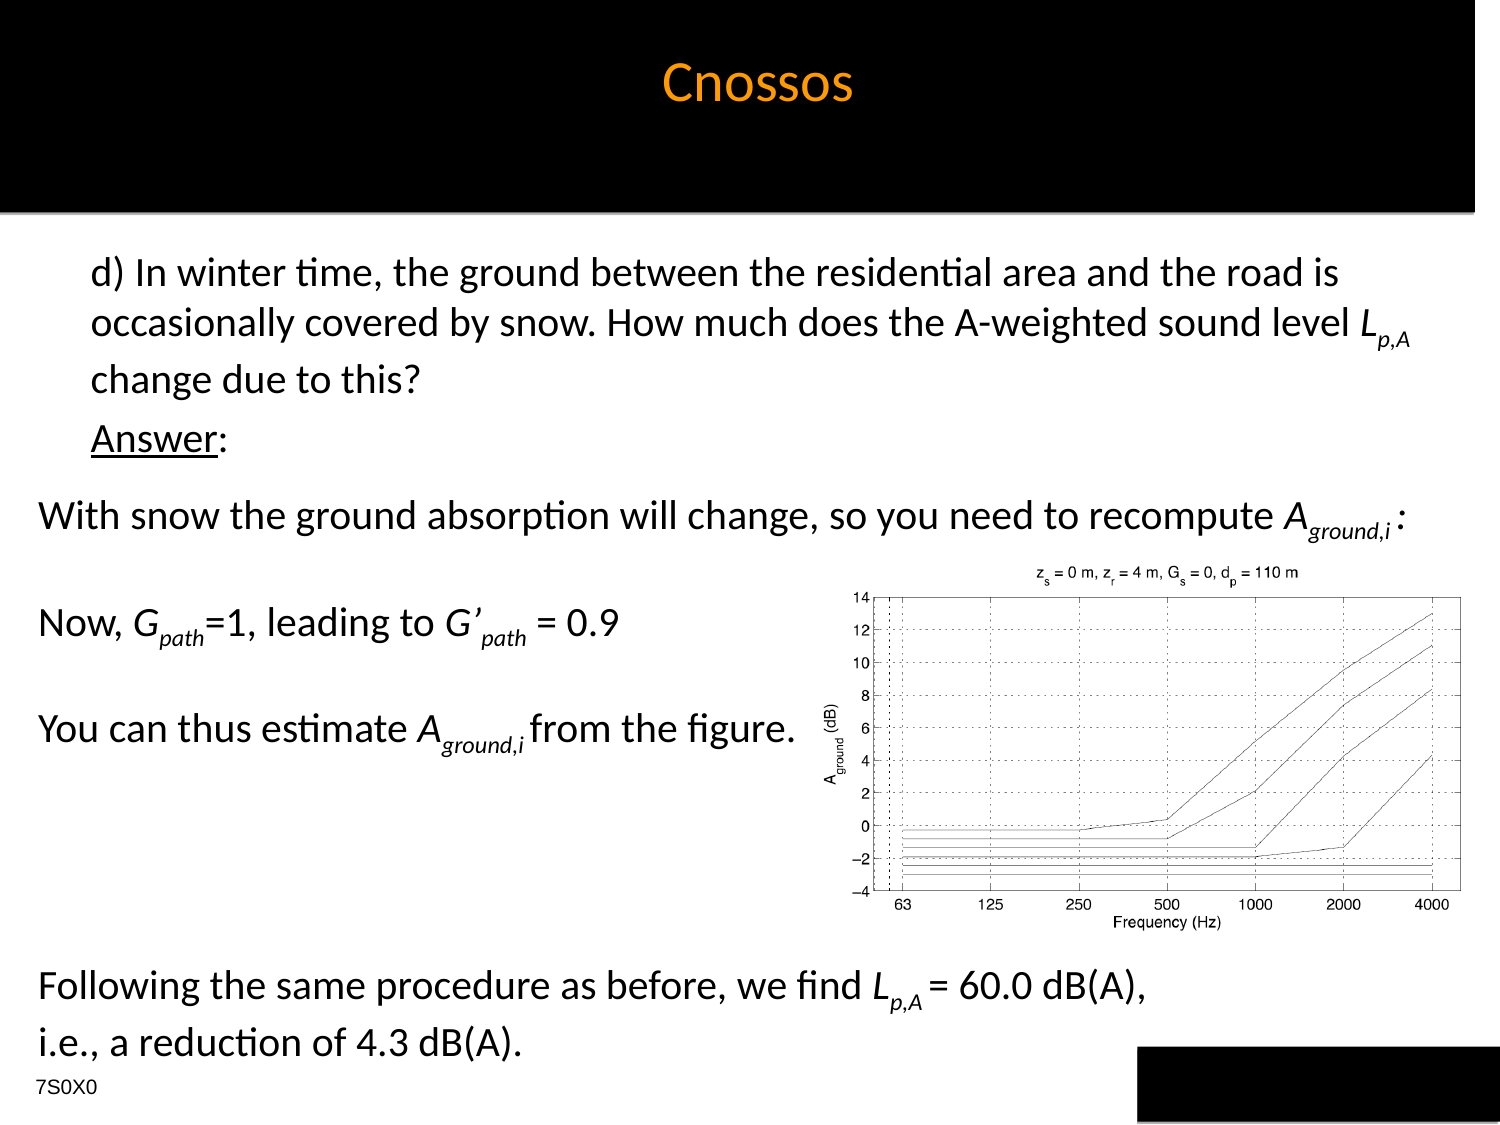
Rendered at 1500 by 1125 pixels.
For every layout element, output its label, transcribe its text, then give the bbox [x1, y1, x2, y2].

text_box [1137, 1046, 1500, 1122]
title Cnossos [100, 35, 1417, 179]
picture [810, 554, 1471, 934]
text_box [0, 0, 1475, 213]
text_box 7S0X0 [35, 1073, 626, 1102]
text_box With snow the ground absorption will change, so you need to recompute Aground,i : Now, Gpath=1, leading to G’path = 0.9 You can thus estimate Aground,i from the figure. Following the same procedure as before, we find Lp,A = 60.0 dB(A), i.e., a reduction of 4.3 dB(A). [23, 479, 1470, 1073]
list d) In winter time, the ground between the residential area and the road is occasionally covered by snow. How much does the A-weighted sound level Lp,A change due to this? Answer: [75, 179, 1453, 479]
